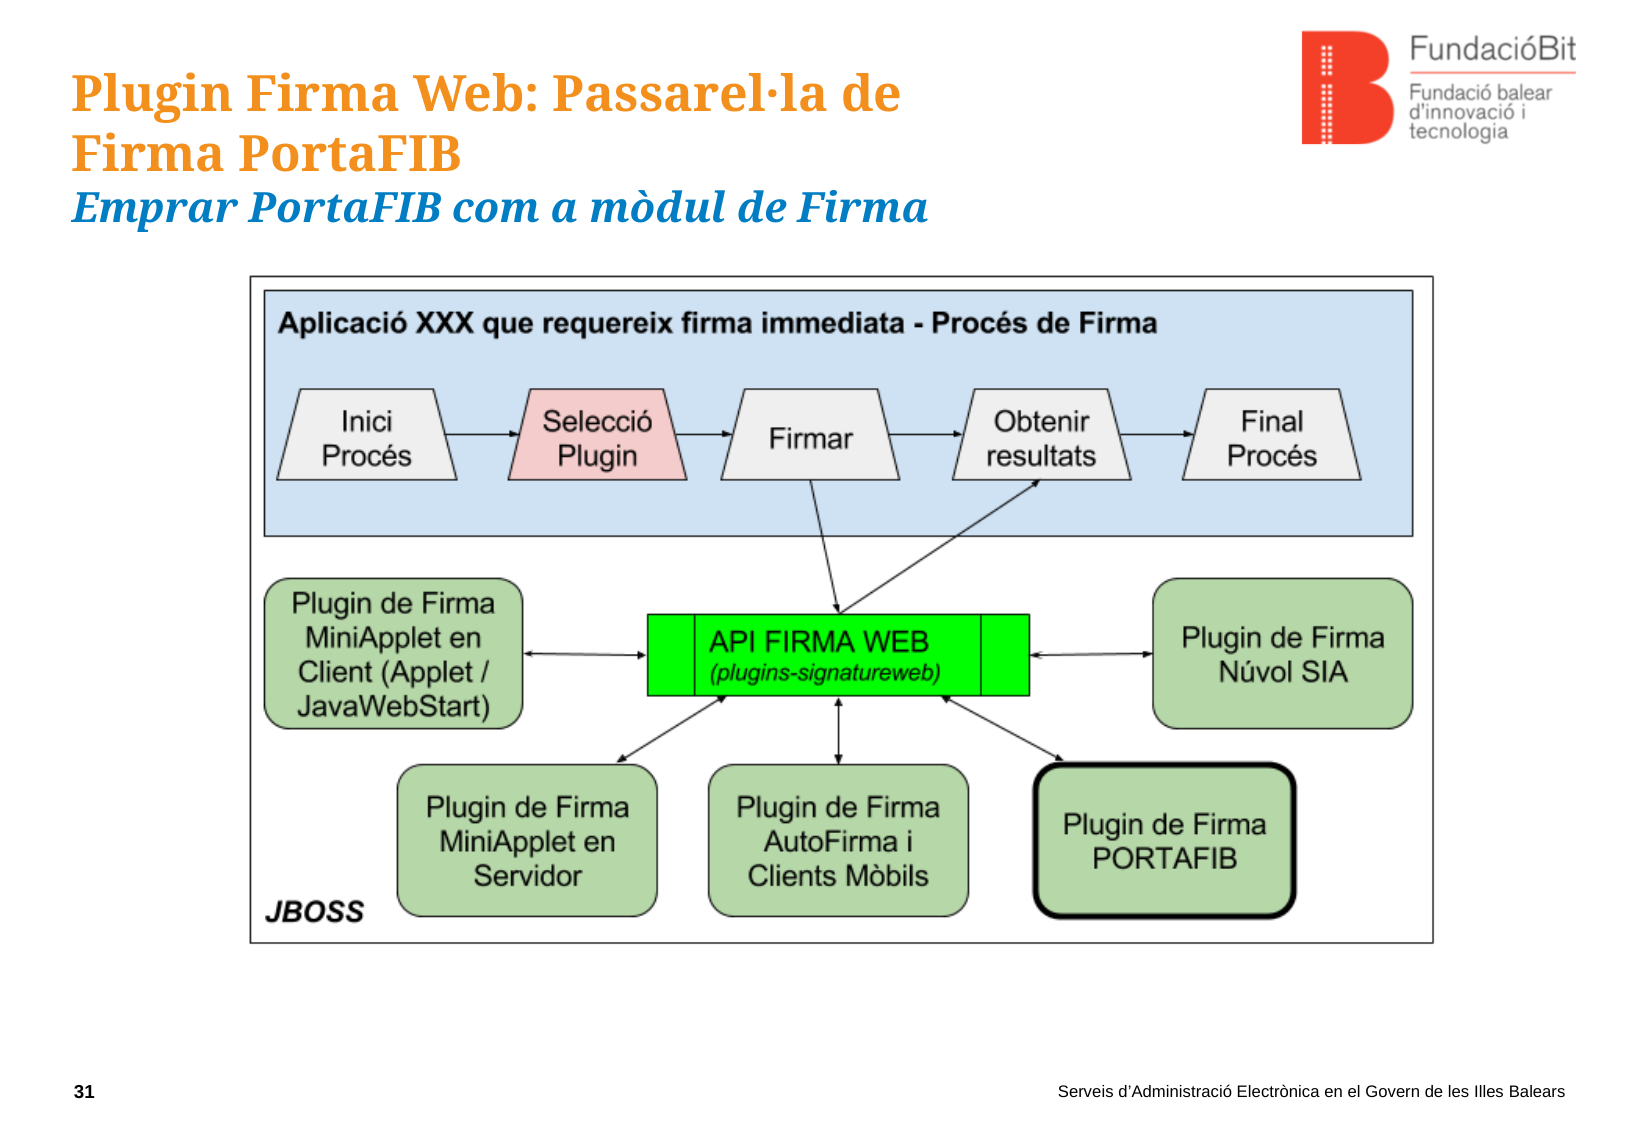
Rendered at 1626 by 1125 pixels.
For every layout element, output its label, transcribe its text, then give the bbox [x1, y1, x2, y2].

text_box Plugin Firma Web: Passarel·la de Firma PortaFIB Emprar PortaFIB com a mòdul de Firma [71, 61, 1569, 165]
picture [228, 254, 1456, 966]
slide_number <número> [73, 1079, 125, 1104]
picture [1290, 24, 1602, 154]
